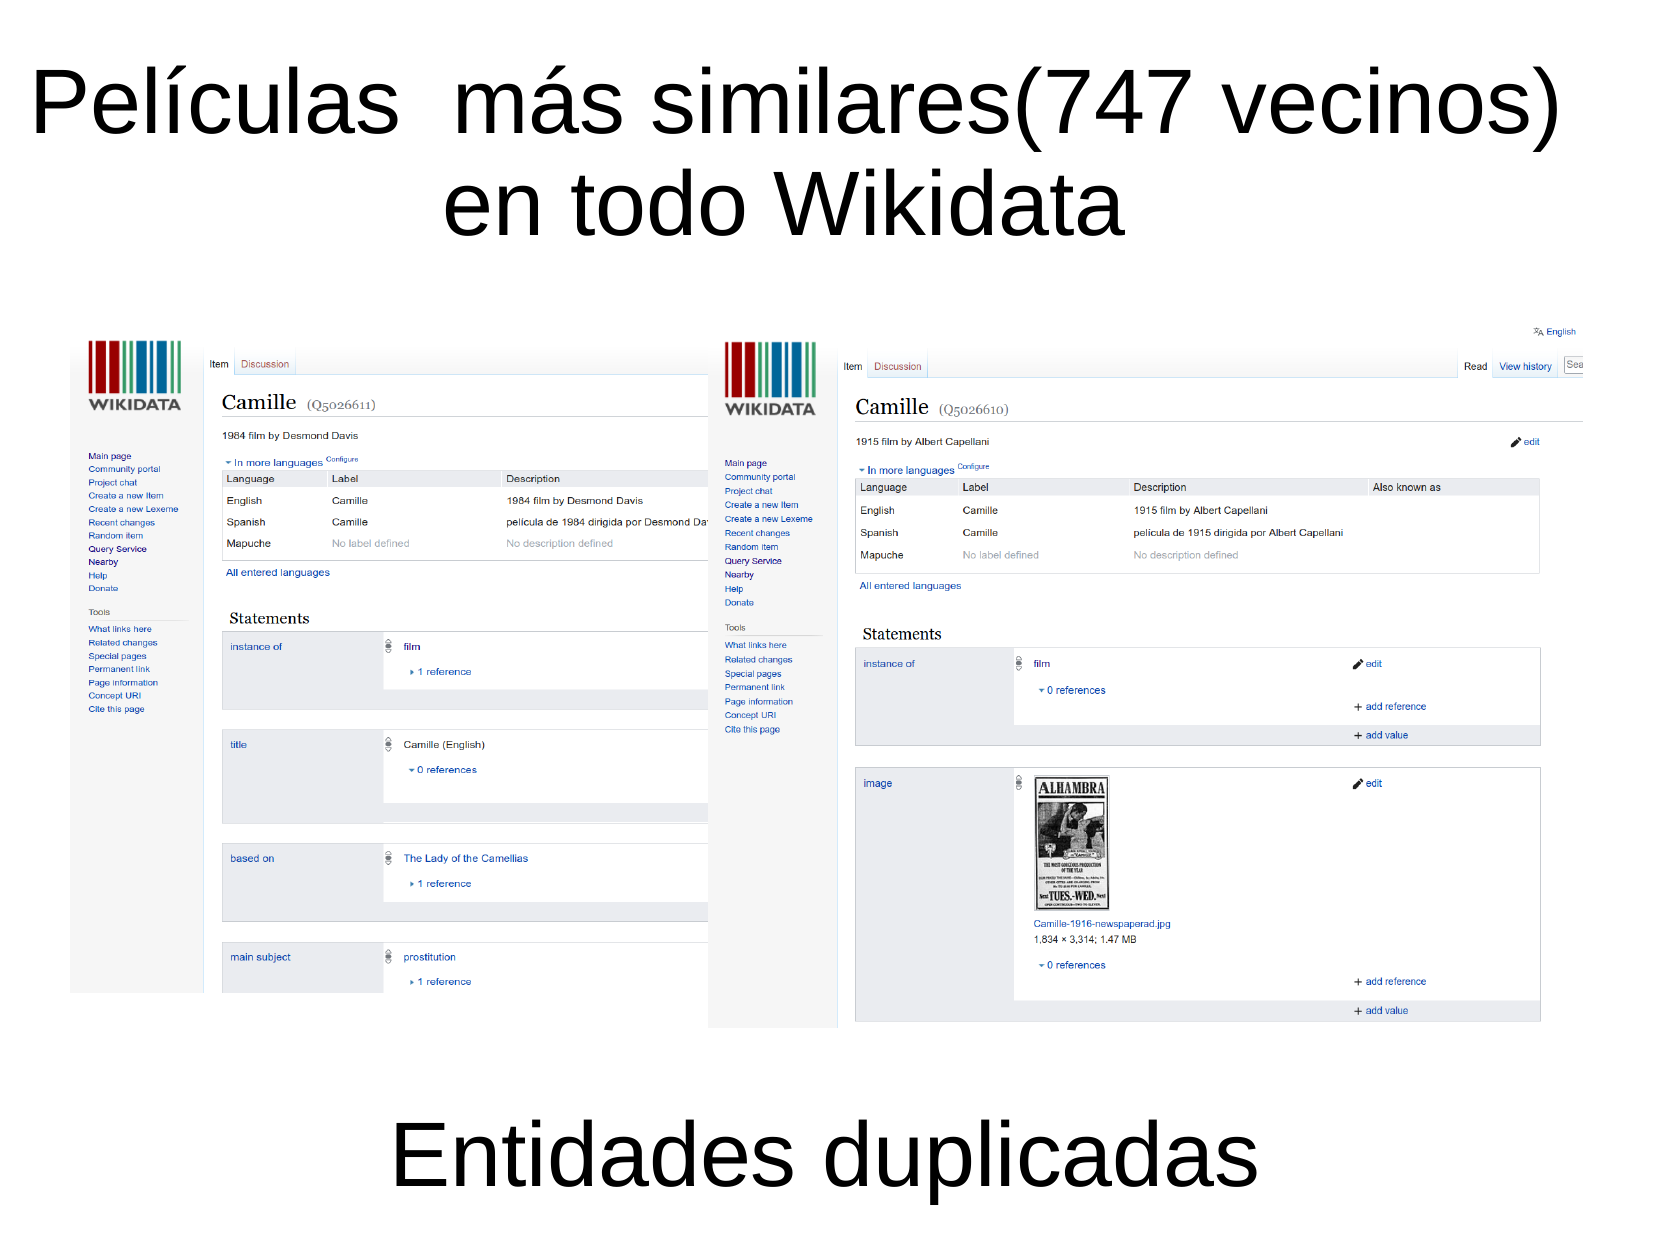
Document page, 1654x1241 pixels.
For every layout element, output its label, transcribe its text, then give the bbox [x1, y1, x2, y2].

picture [70, 318, 1583, 1028]
title Entidades duplicadas [94, 1051, 1583, 1241]
title Películas más similares(747 vecinos) en todo Wikidata [23, 49, 1571, 257]
